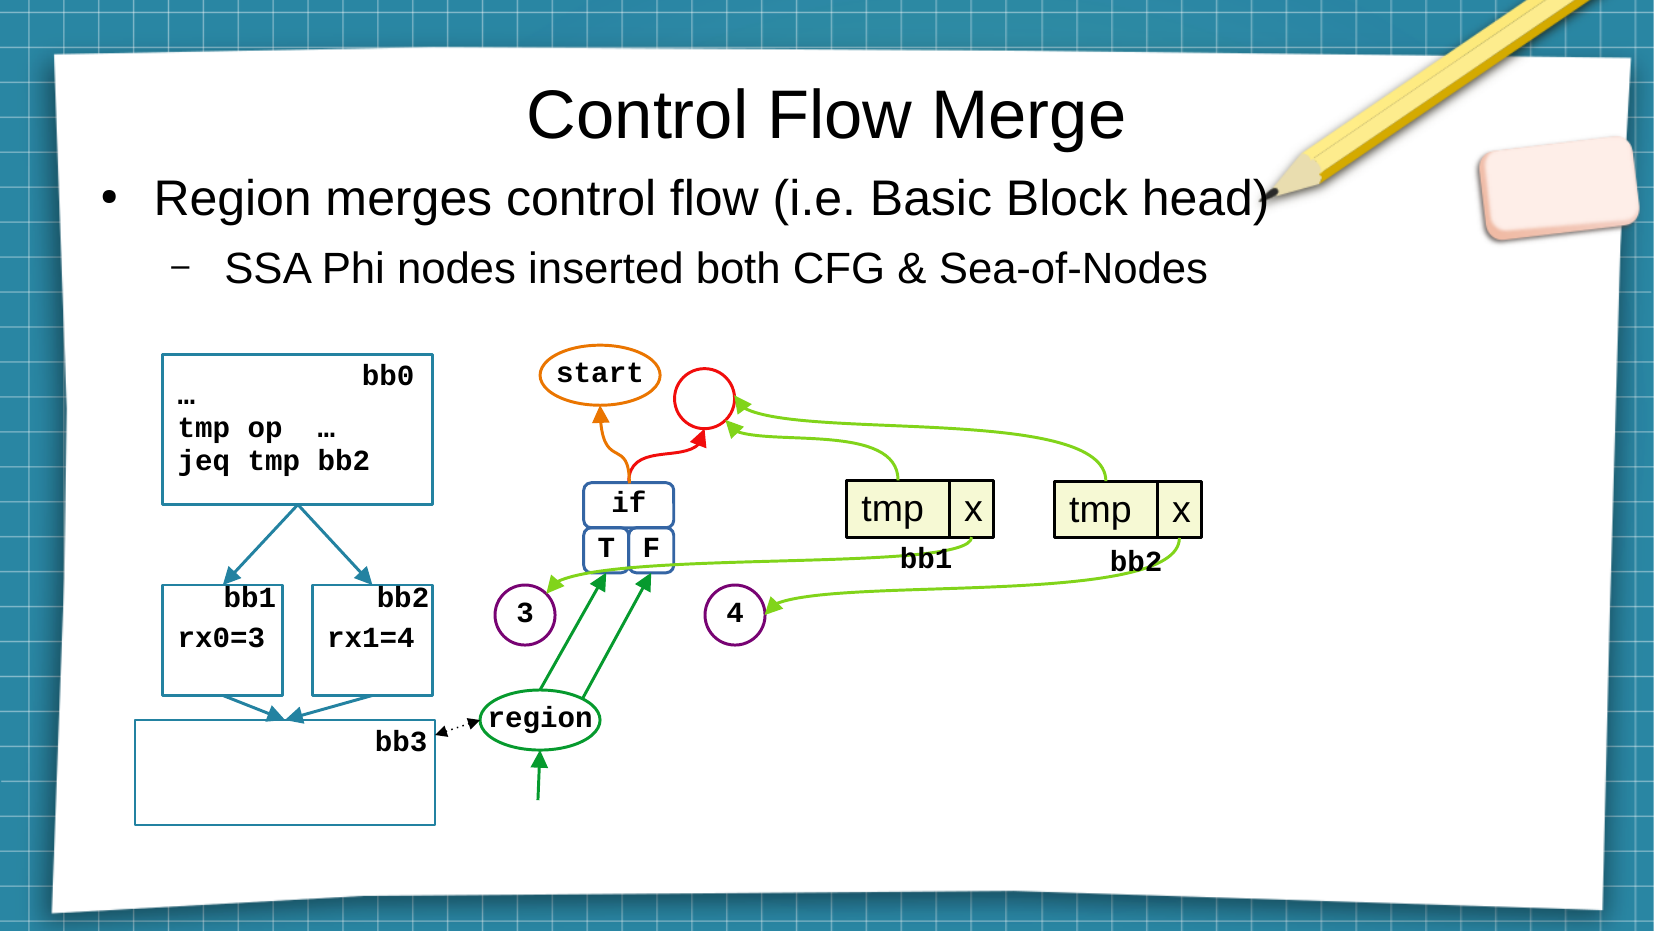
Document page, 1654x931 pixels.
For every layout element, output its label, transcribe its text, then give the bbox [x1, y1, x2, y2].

text_box bb0 [347, 354, 430, 402]
text_box region [480, 690, 601, 751]
text_box bb1 [885, 537, 968, 586]
text_box bb1 [208, 576, 292, 625]
text_box F [630, 568, 674, 573]
list Region merges control flow (i.e. Basic Block head) SSA Phi nodes inserted both CFG & Sea-of-Nodes [82, 170, 1291, 361]
text_box if [583, 482, 674, 528]
text_box bb2 [1095, 540, 1178, 588]
text_box x [949, 480, 994, 538]
text_box … tmp op … jeq tmp bb2 [162, 354, 433, 505]
text_box rx0=3 [162, 585, 283, 696]
text_box x [1157, 481, 1202, 538]
text_box bb3 [360, 720, 443, 768]
text_box start [540, 345, 661, 406]
text_box tmp [846, 480, 948, 538]
text_box tmp [1054, 481, 1156, 538]
text_box bb2 [362, 576, 445, 625]
text_box F [628, 527, 674, 567]
text_box 4 [705, 585, 766, 646]
title Control Flow Merge [82, 37, 1571, 193]
text_box 3 [495, 585, 556, 646]
text_box rx1=4 [312, 585, 433, 696]
text_box T [583, 527, 629, 572]
picture [0, 0, 1654, 931]
